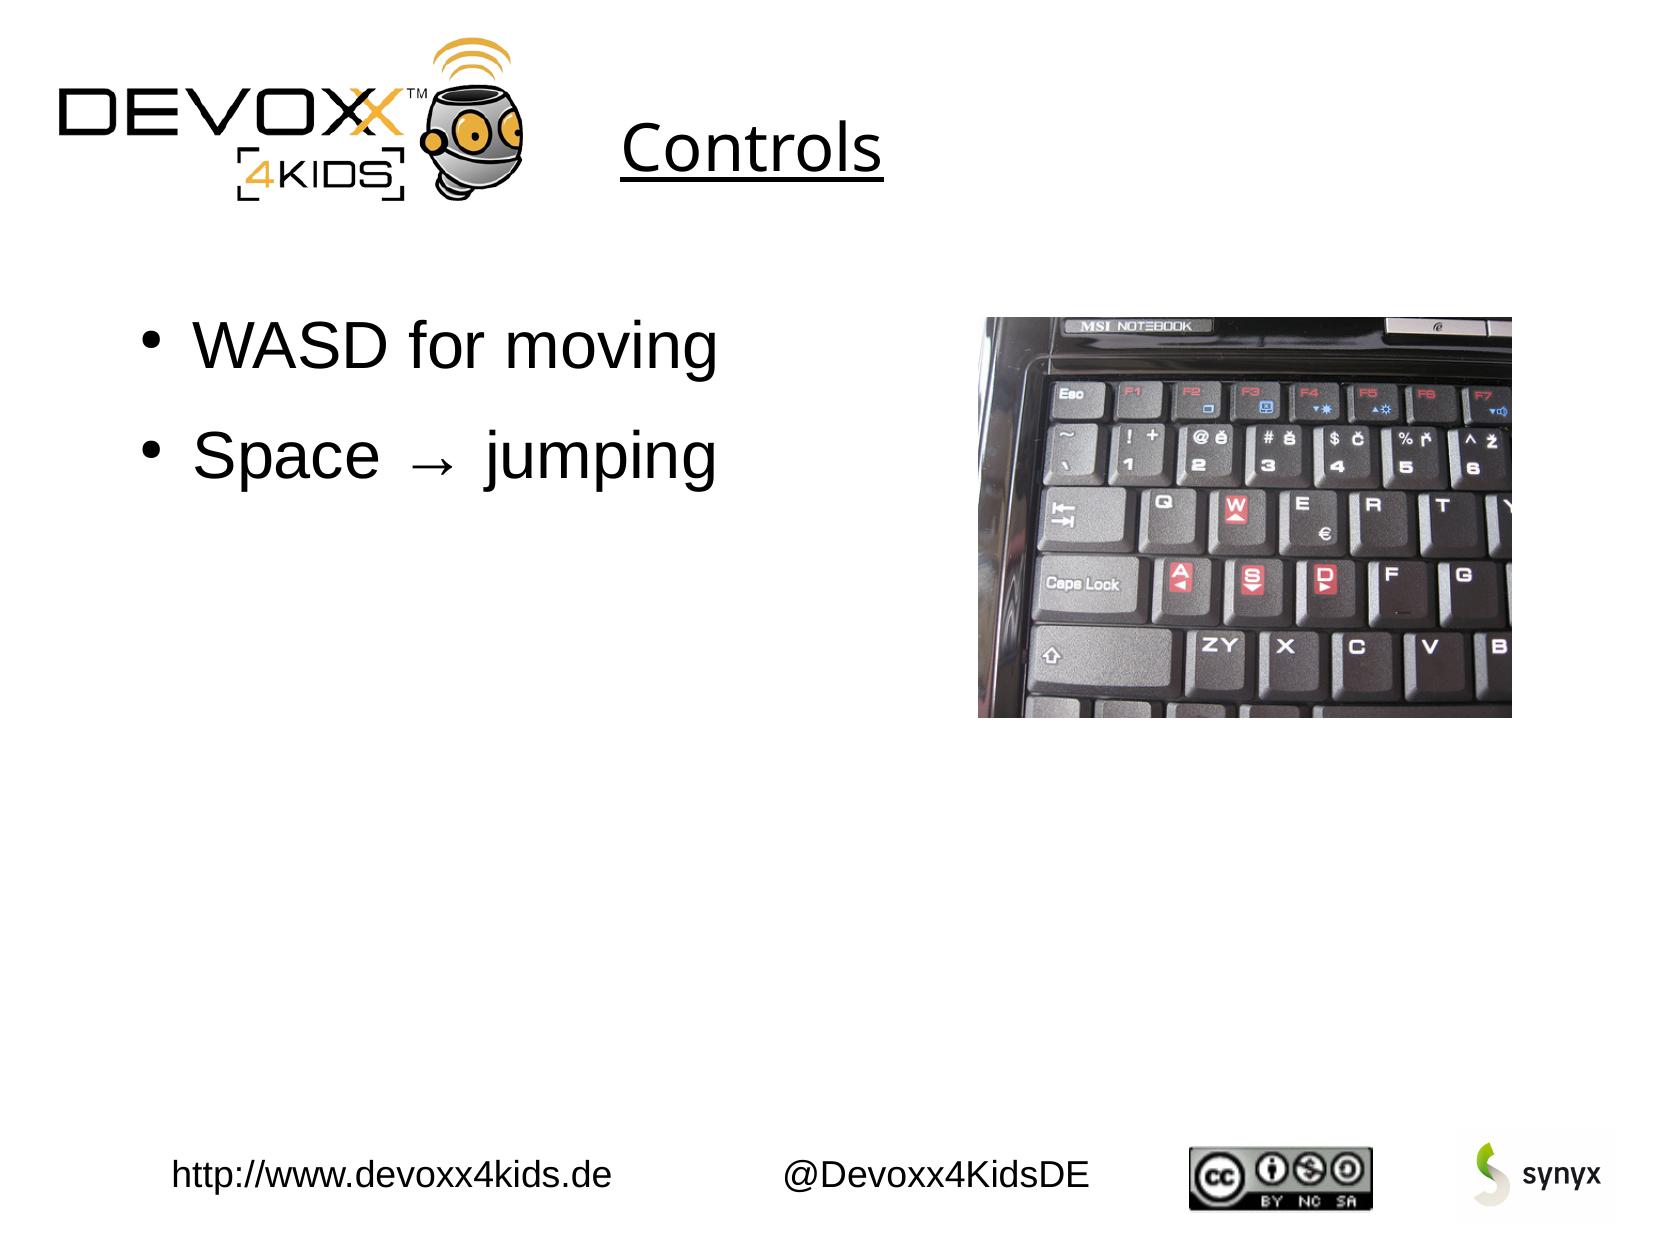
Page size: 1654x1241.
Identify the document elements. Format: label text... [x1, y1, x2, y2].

title [82, 49, 1571, 257]
picture [1455, 1128, 1616, 1223]
picture [59, 37, 523, 201]
list WASD for moving Space → jumping [121, 301, 1533, 1022]
picture [978, 317, 1512, 718]
picture [1189, 1146, 1373, 1213]
text_box Controls [605, 92, 1469, 201]
